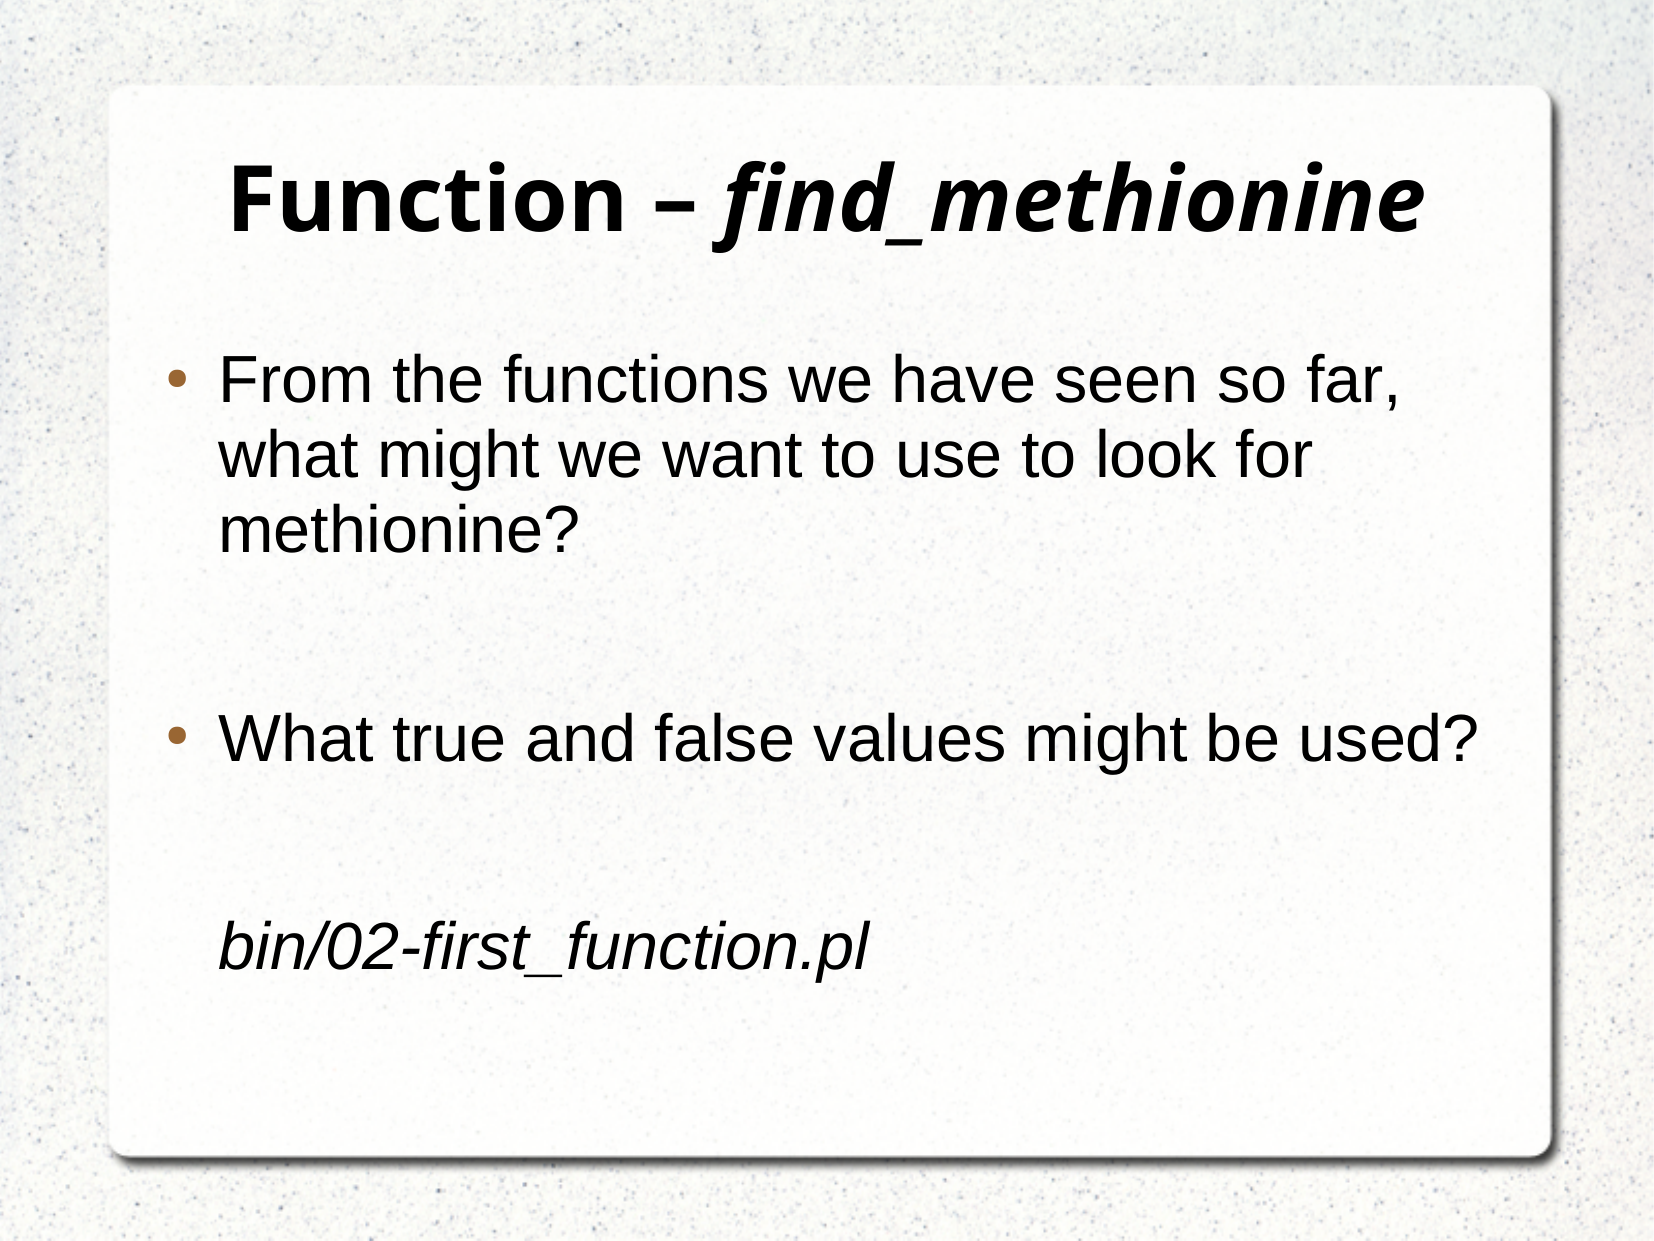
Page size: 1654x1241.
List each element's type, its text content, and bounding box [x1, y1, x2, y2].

picture [0, 0, 1654, 1241]
title Function – find_methionine [118, 96, 1536, 296]
list From the functions we have seen so far, what might we want to use to look for methionine? What true and false values might be used? bin/02-first_function.pl [147, 342, 1506, 983]
